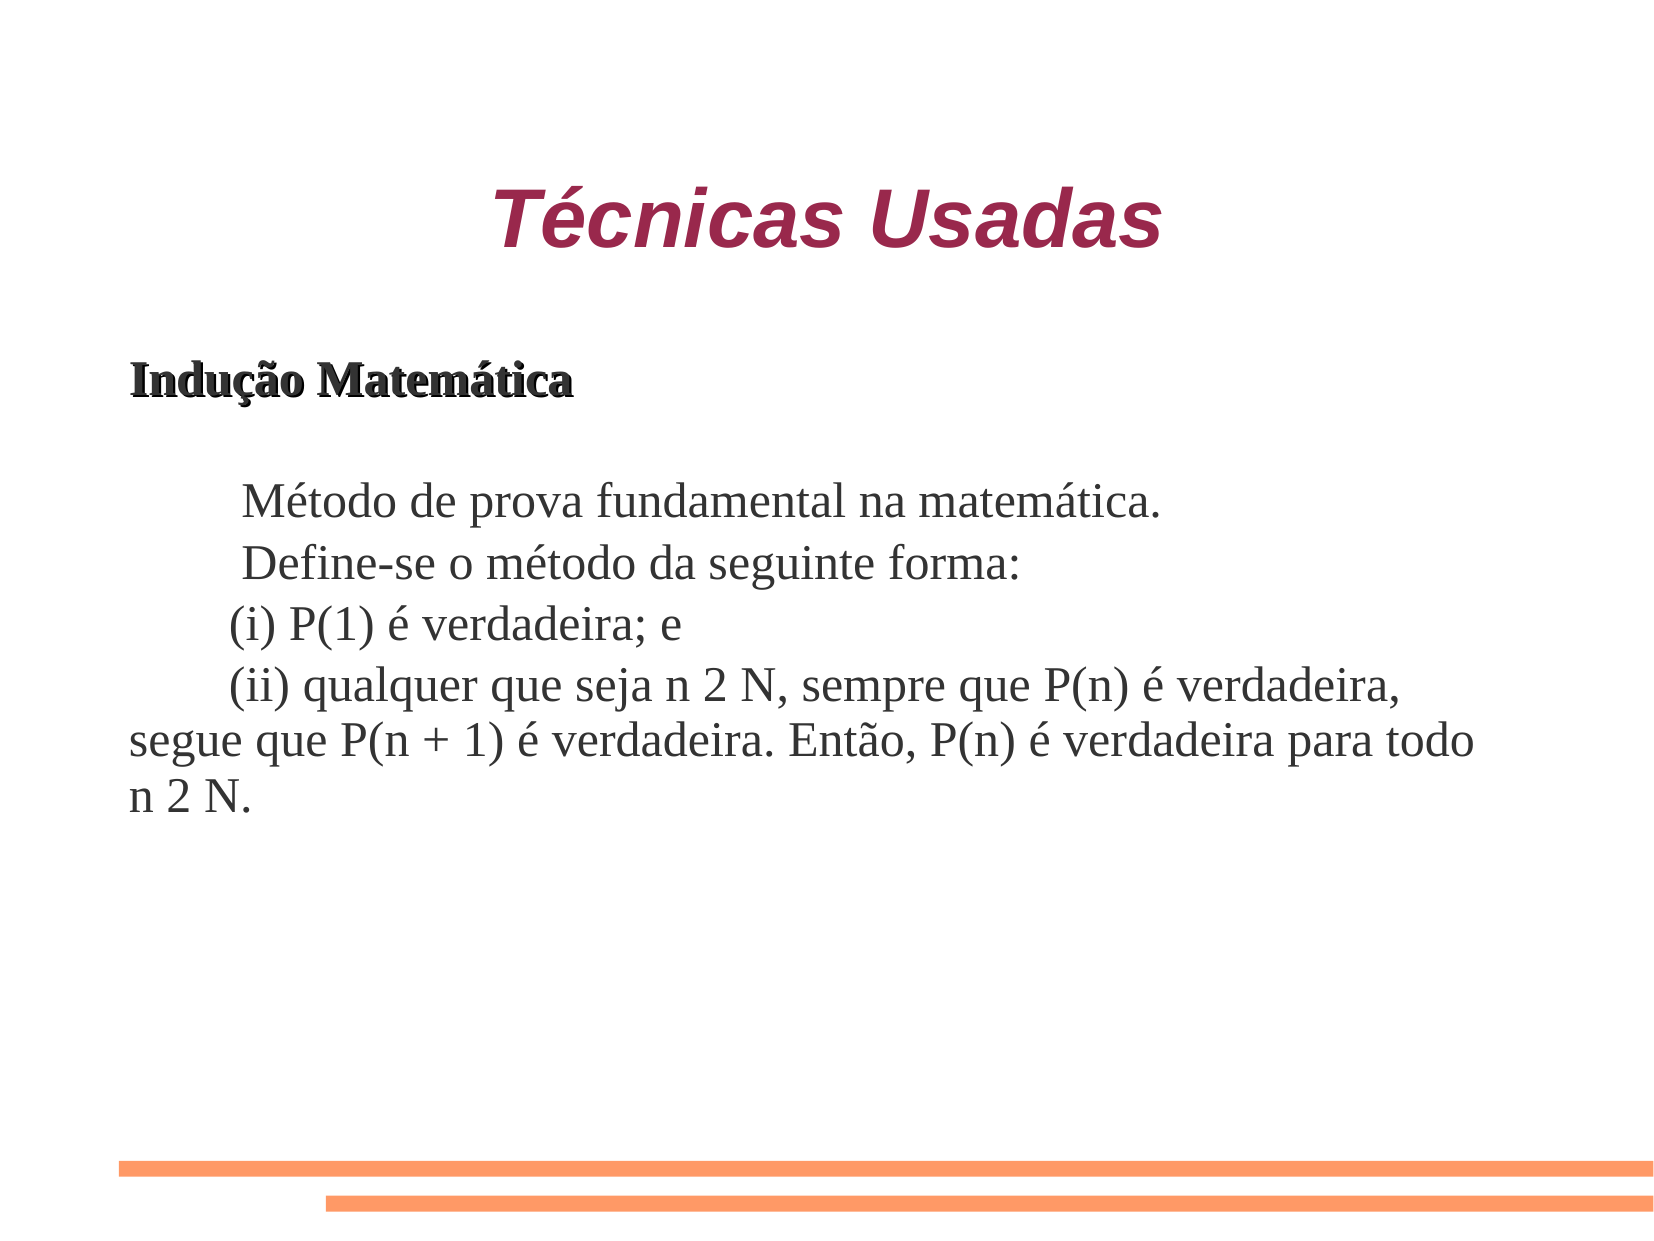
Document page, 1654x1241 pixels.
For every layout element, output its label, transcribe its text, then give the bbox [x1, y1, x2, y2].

title Técnicas Usadas [121, 114, 1534, 322]
list Indução Matemática Método de prova fundamental na matemática. Define-se o método da seguinte forma: (i) P(1) é verdadeira; e (ii) qualquer que seja n 2 N, sempre que P(n) é verdadeira, segue que P(n + 1) é verdadeira. Então, P(n) é verdadeira para todo n 2 N. [129, 350, 1510, 1133]
